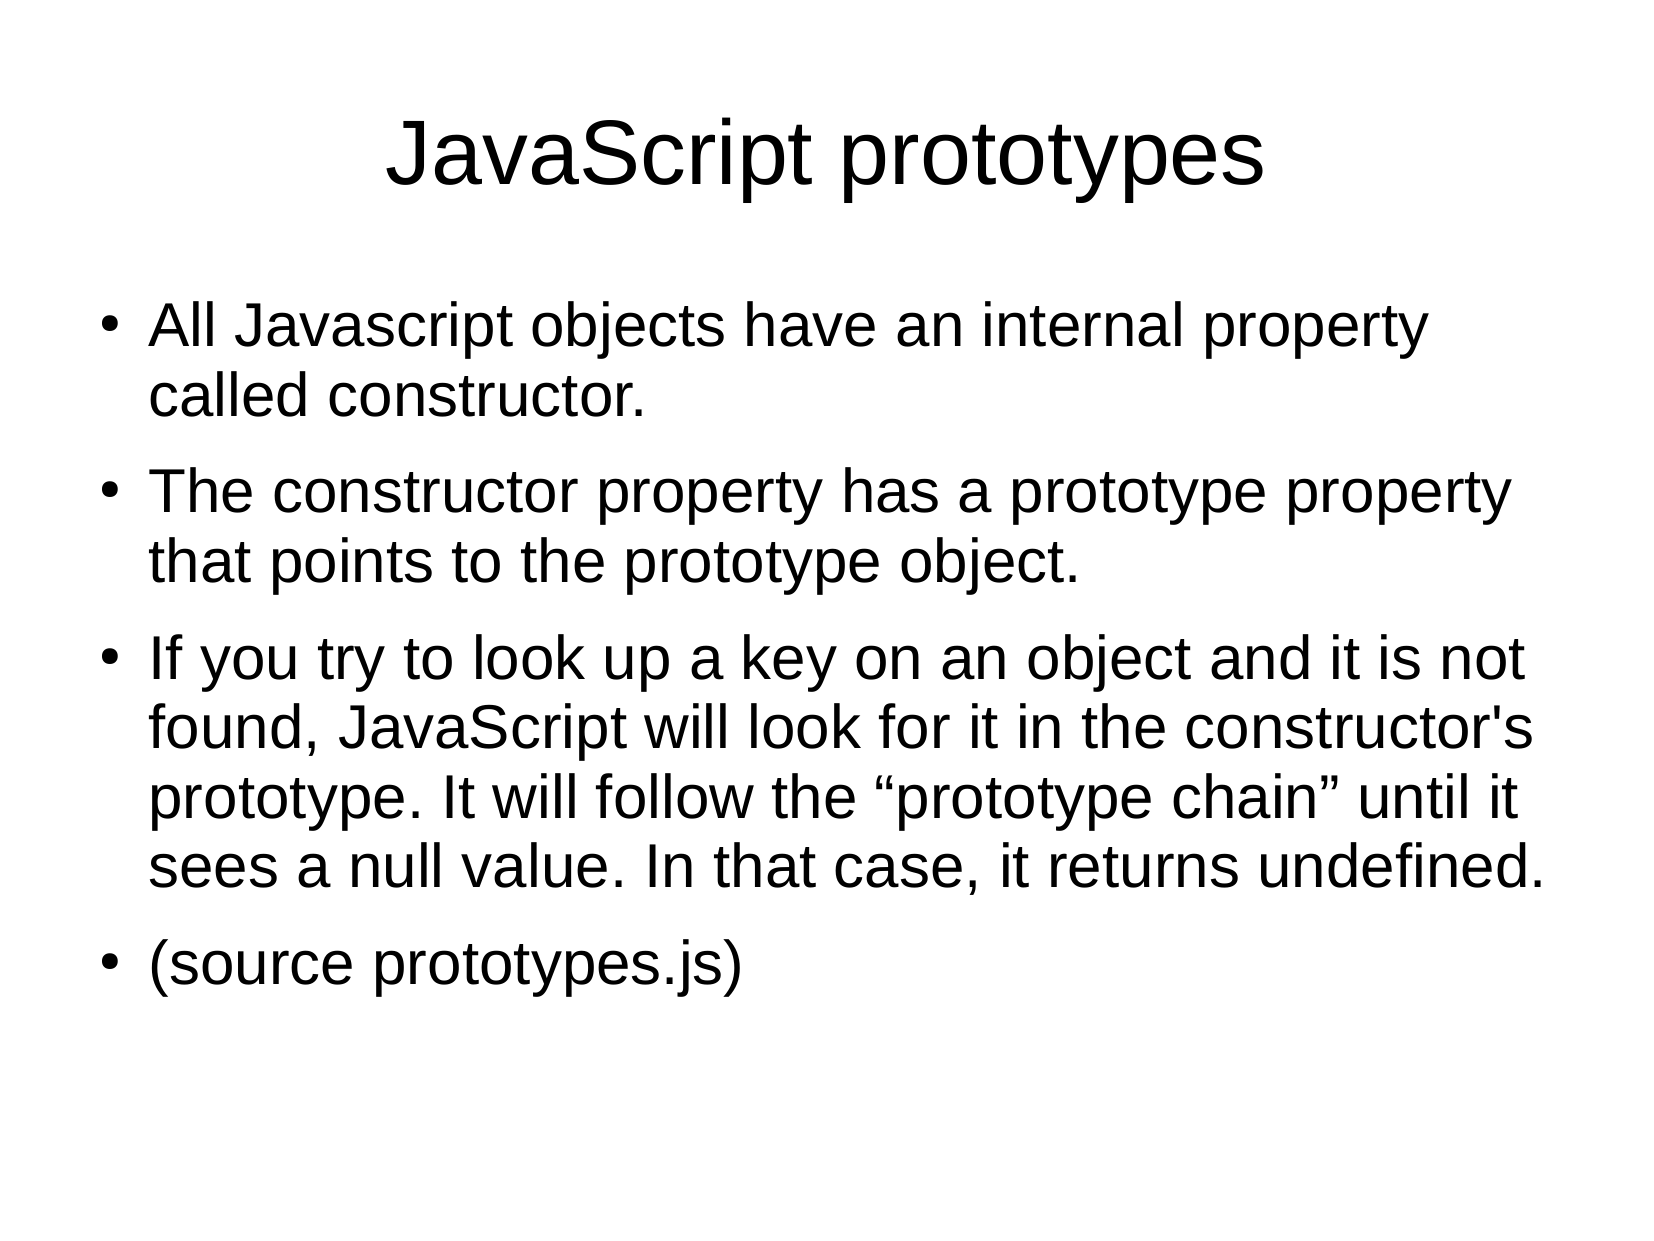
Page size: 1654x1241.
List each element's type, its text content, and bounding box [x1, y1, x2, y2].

title JavaScript prototypes [82, 49, 1571, 257]
list All Javascript objects have an internal property called constructor. The constructor property has a prototype property that points to the prototype object. If you try to look up a key on an object and it is not found, JavaScript will look for it in the constructor's prototype. It will follow the “prototype chain” until it sees a null value. In that case, it returns undefined. (source prototypes.js) [82, 290, 1571, 1010]
